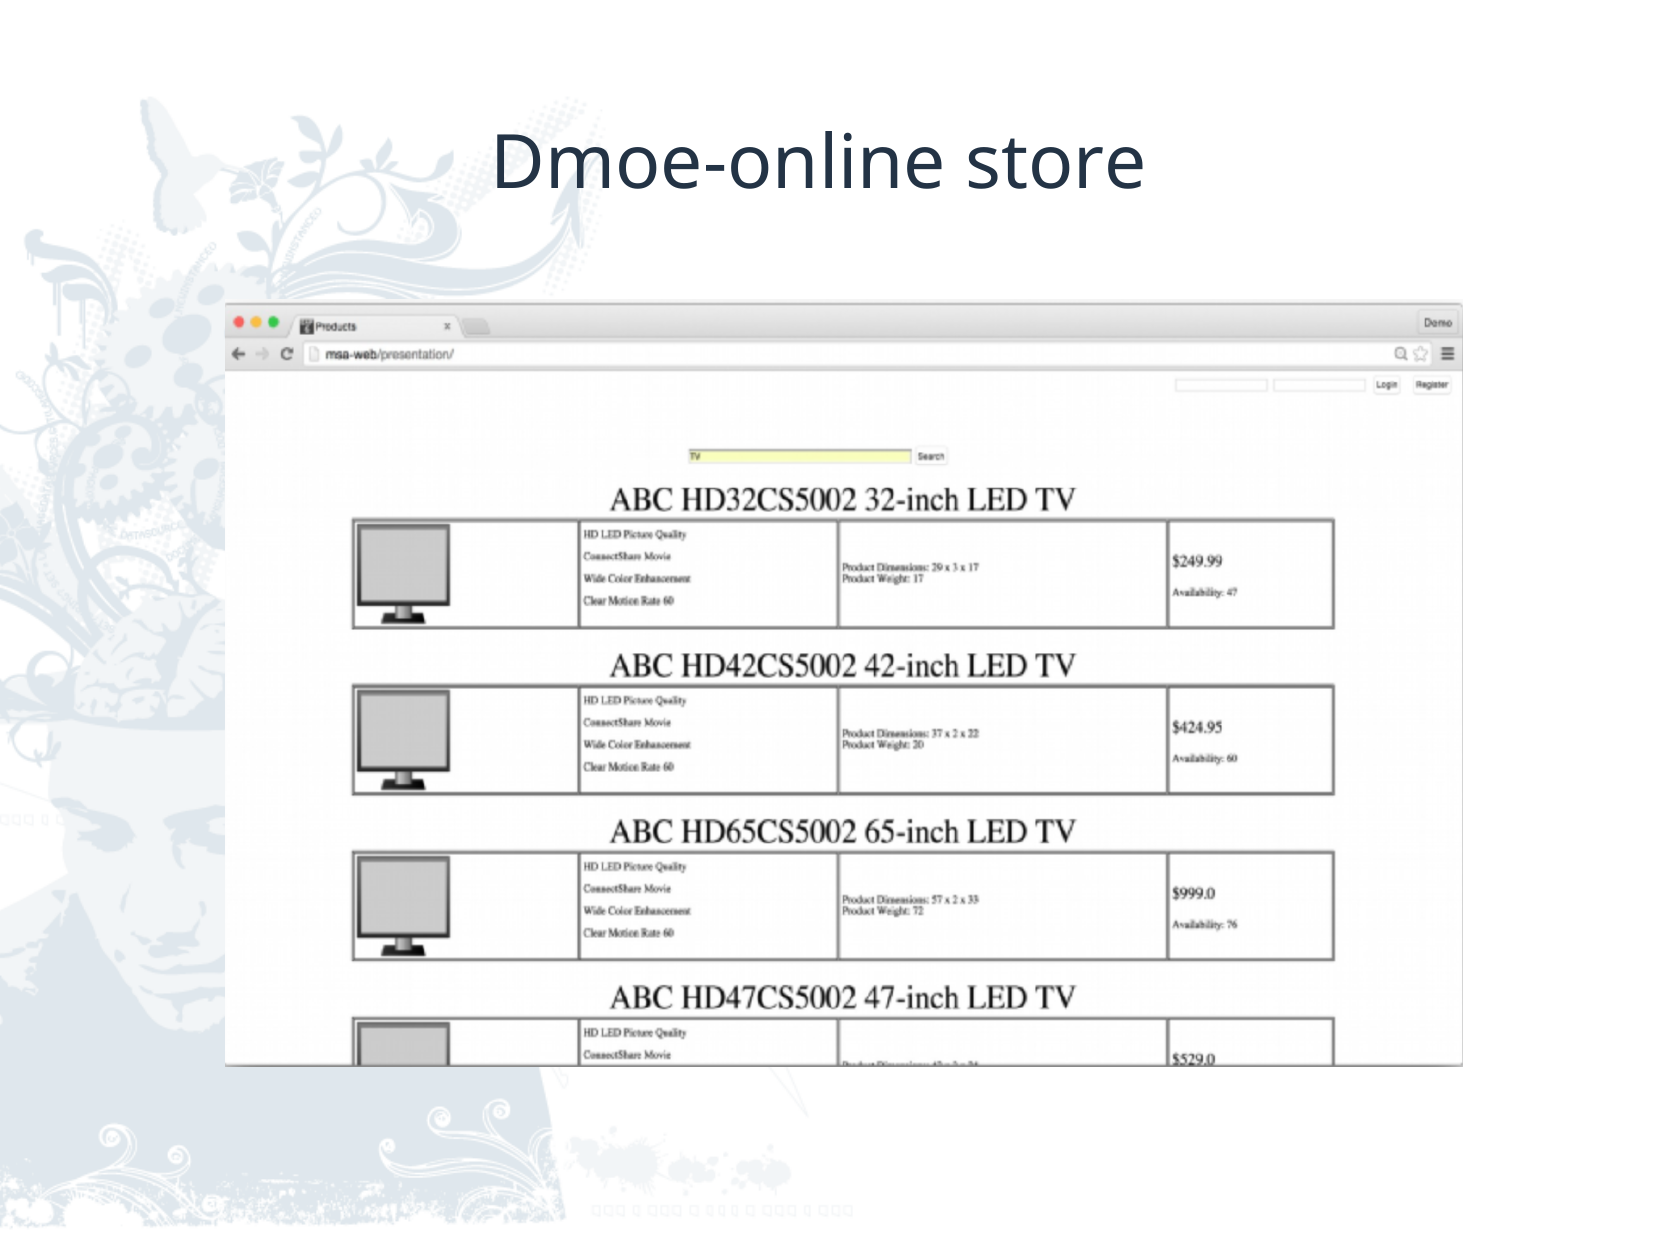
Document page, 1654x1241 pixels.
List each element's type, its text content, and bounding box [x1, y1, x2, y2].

title Dmoe-online store [75, 55, 1564, 263]
picture [0, 0, 1654, 1241]
